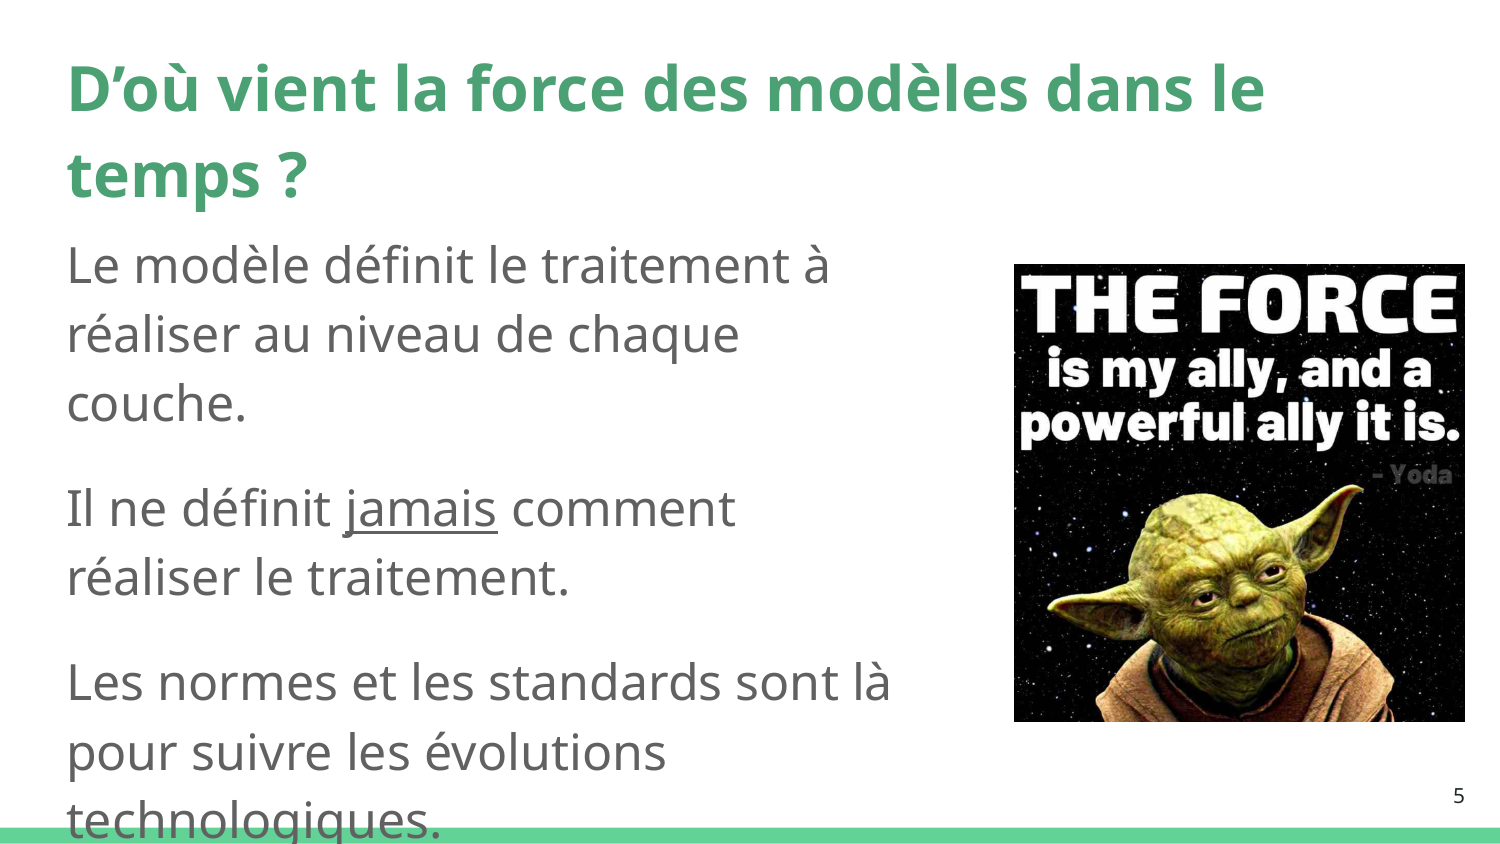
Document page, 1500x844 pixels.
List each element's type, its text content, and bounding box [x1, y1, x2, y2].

title D’où vient la force des modèles dans le temps ? [51, 23, 1449, 117]
picture [1014, 264, 1465, 722]
slide_number <numéro> [1389, 764, 1480, 830]
list Le modèle définit le traitement à réaliser au niveau de chaque couche. Il ne définit jamais comment réaliser le traitement. Les normes et les standards sont là pour suivre les évolutions technologiques. [51, 210, 916, 816]
